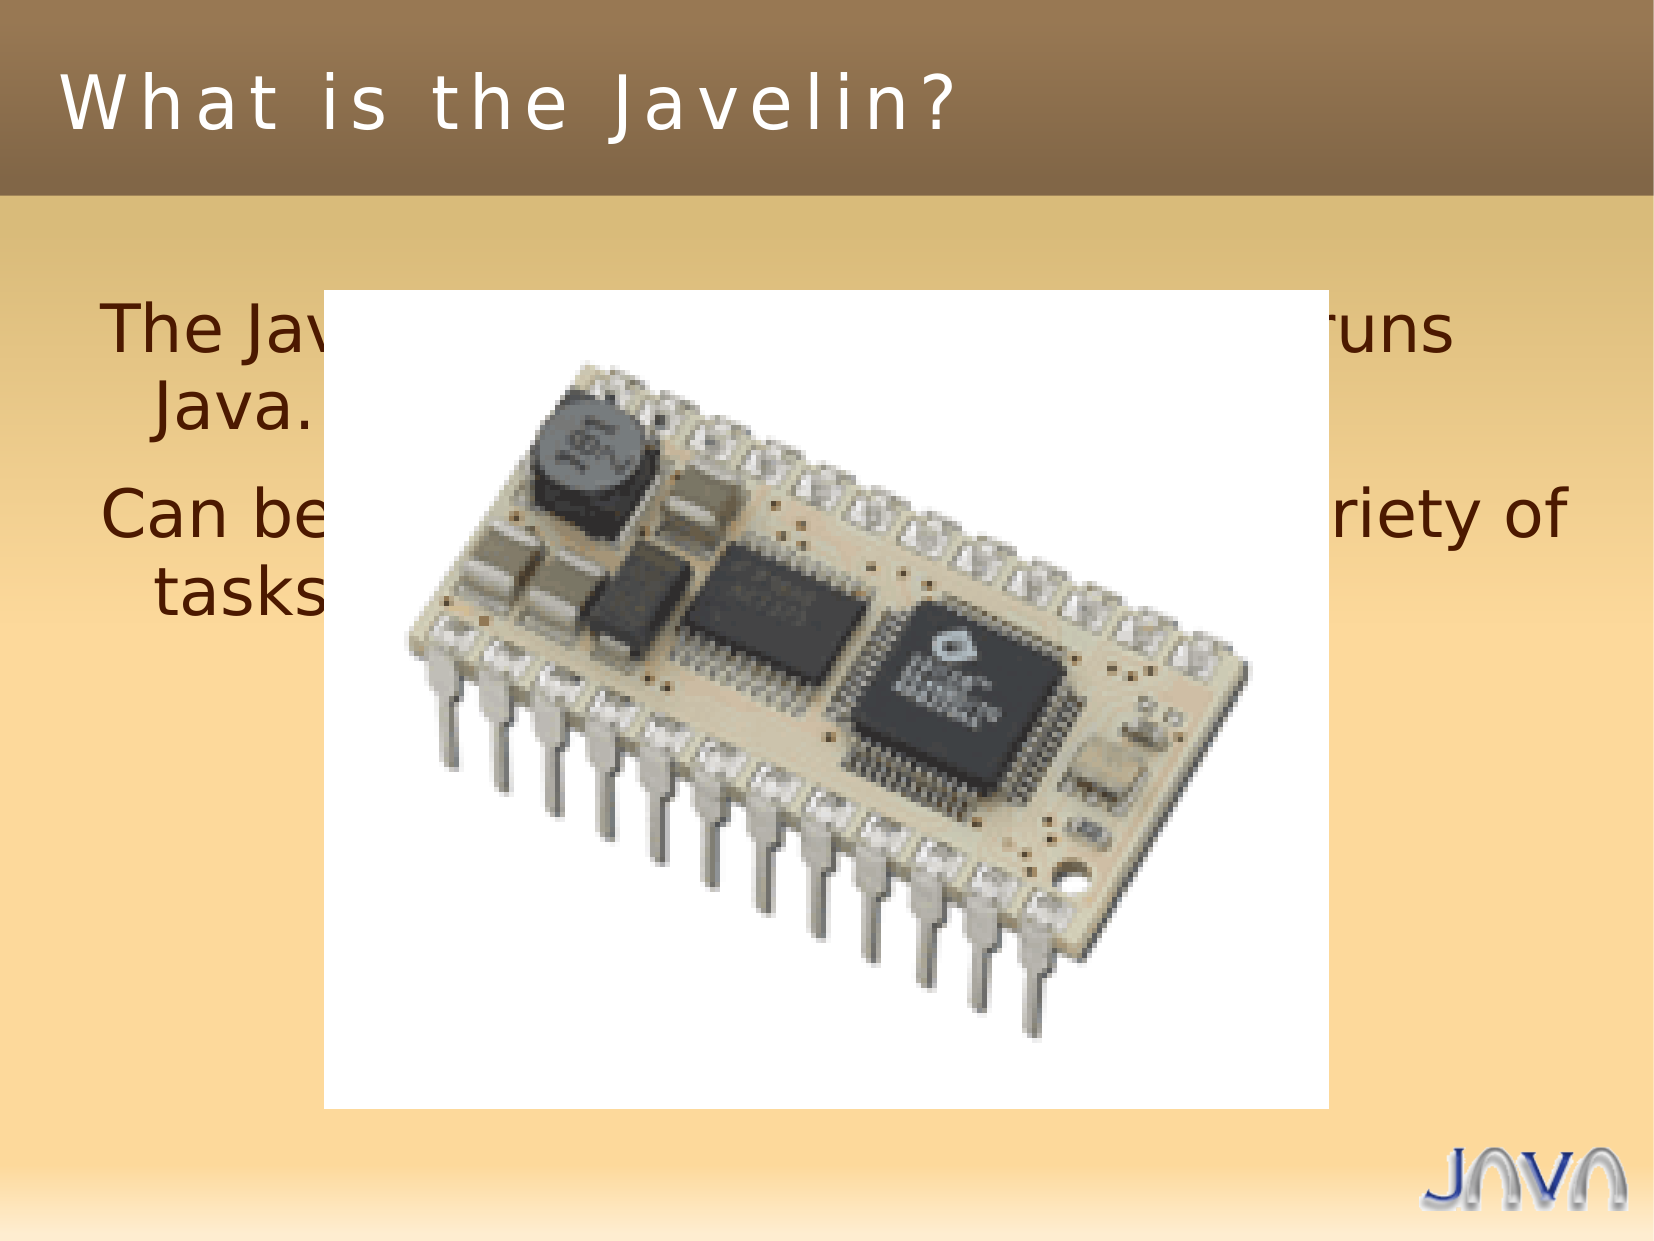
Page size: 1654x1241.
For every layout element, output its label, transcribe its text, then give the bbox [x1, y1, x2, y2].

title What is the Javelin? [59, 29, 1595, 178]
picture [0, 0, 1654, 1241]
list The Javelin is a microcontroller that runs Java. Can be programmed to perform a variety of tasks. [1329, 290, 1572, 1109]
